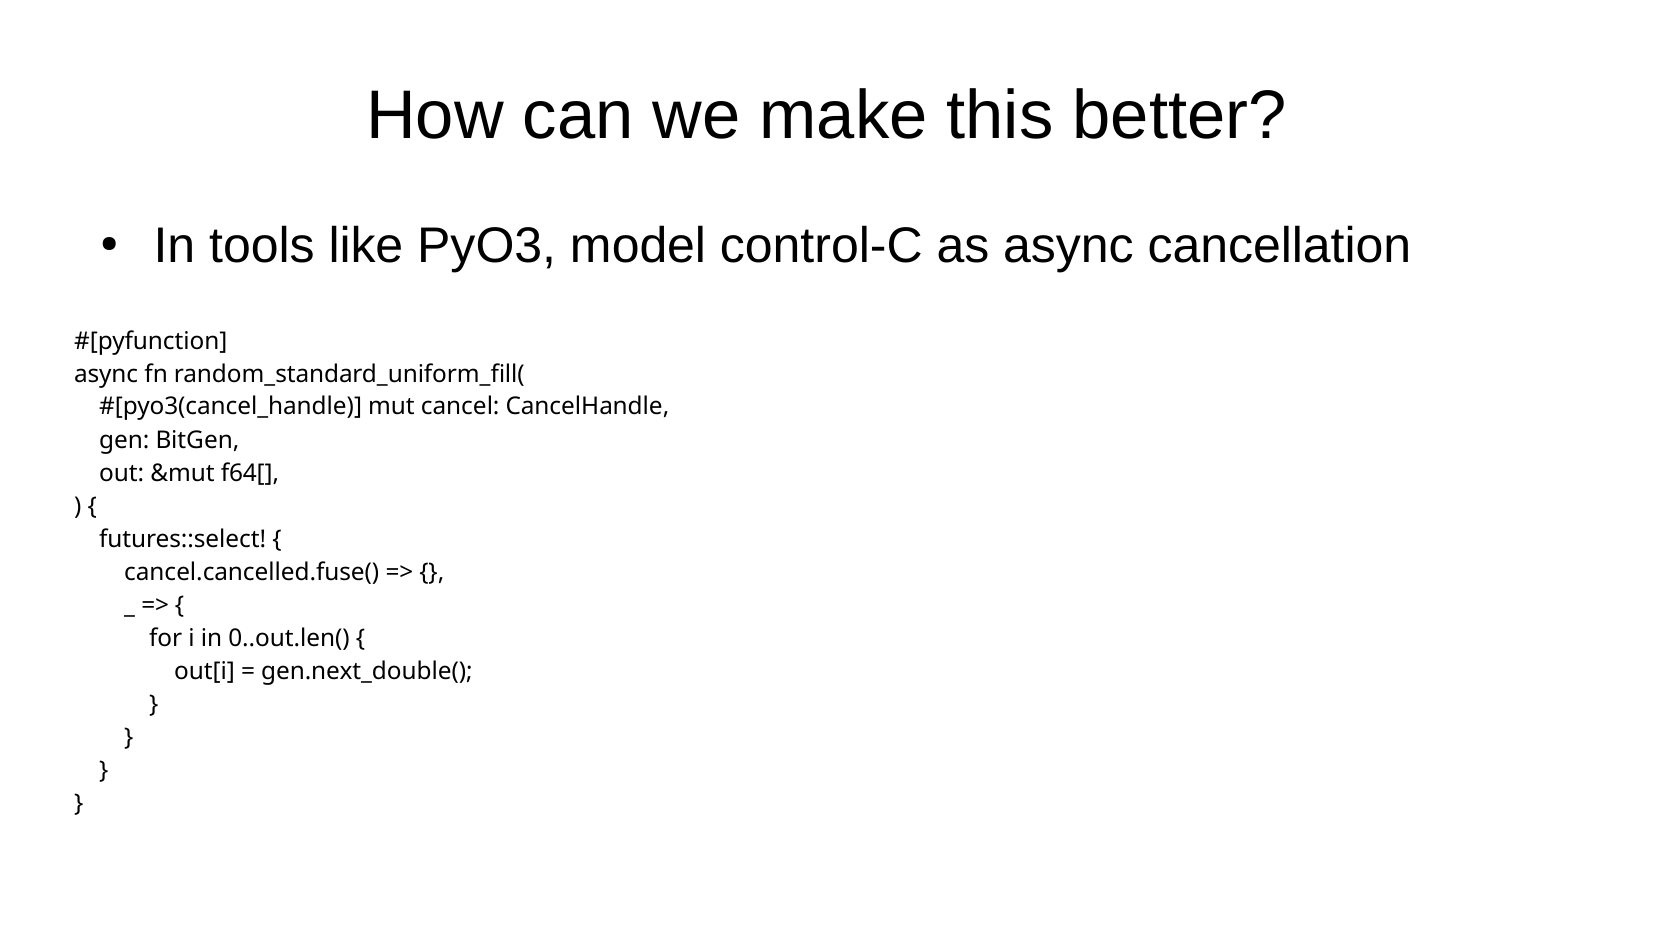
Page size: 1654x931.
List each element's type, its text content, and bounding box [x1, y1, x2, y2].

title How can we make this better? [82, 37, 1571, 193]
list In tools like PyO3, model control-C as async cancellation [82, 217, 1571, 301]
list #[pyfunction] async fn random_standard_uniform_fill( #[pyo3(cancel_handle)] mut cancel: CancelHandle, gen: BitGen, out: &mut f64[], ) { futures::select! { cancel.cancelled.fuse() => {}, _ => { for i in 0..out.len() { out[i] = gen.next_double(); } } } } [74, 323, 1576, 826]
